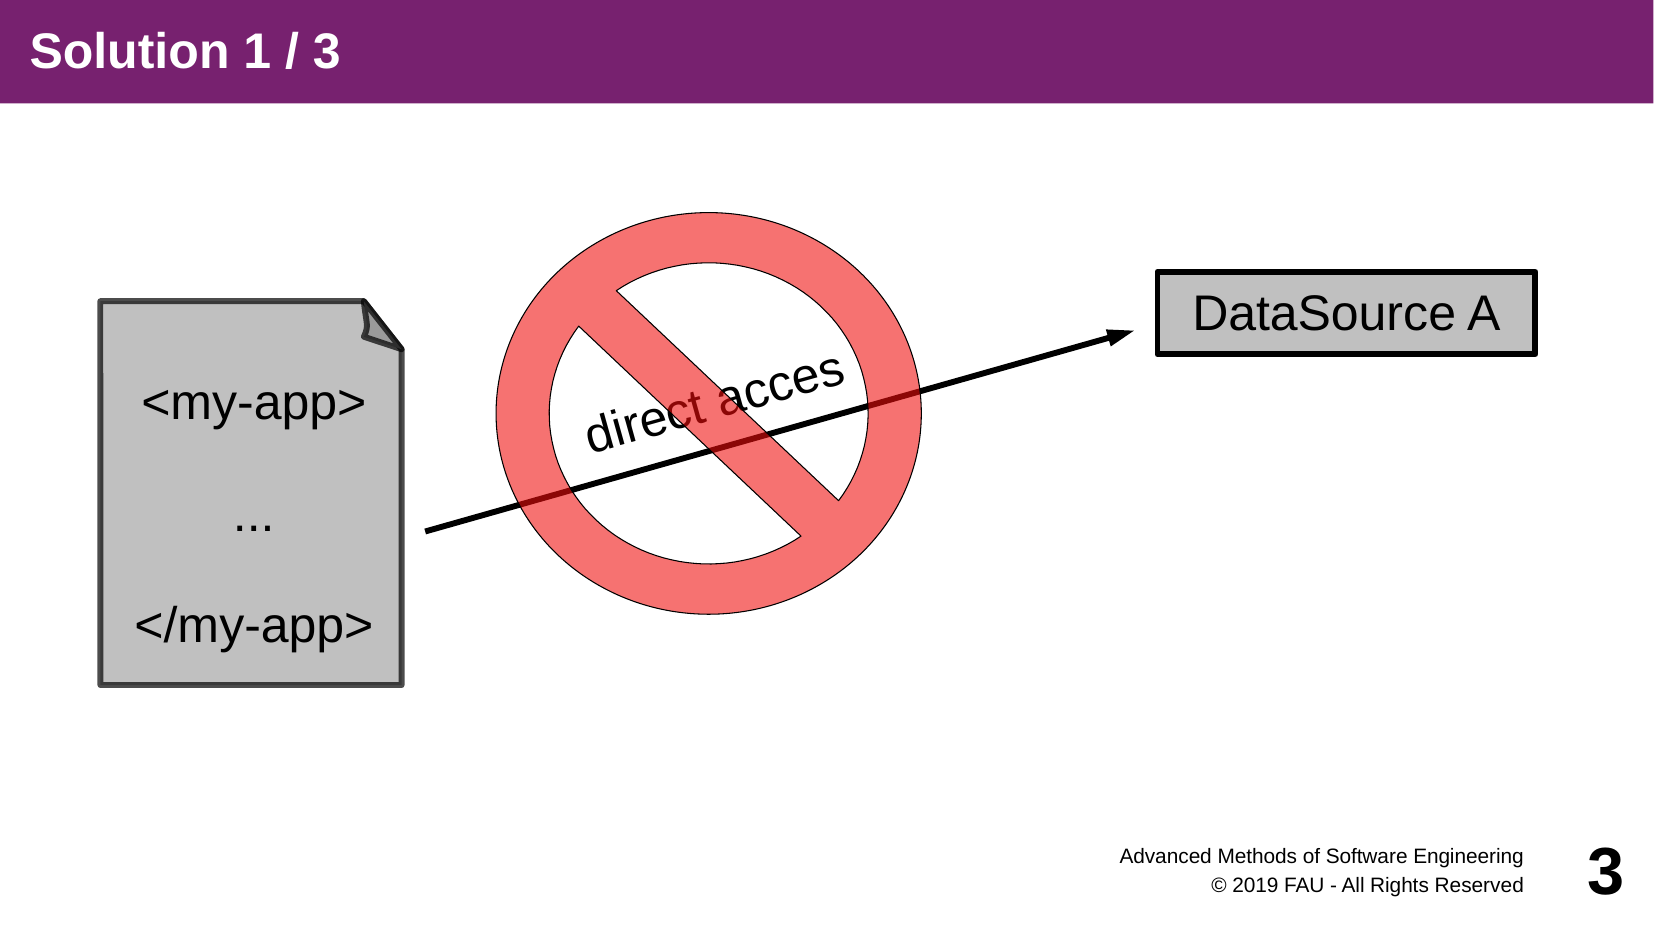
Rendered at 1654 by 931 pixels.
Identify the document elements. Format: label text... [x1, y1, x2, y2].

text_box direct acces [697, 326, 867, 429]
title Solution 1 / 3 [0, 0, 1654, 104]
text_box DataSource A [1157, 271, 1536, 355]
text_box [496, 212, 922, 615]
text_box <my-app> ... </my-app> [118, 362, 390, 665]
text_box direct acces [550, 382, 704, 484]
text_box [100, 301, 402, 686]
